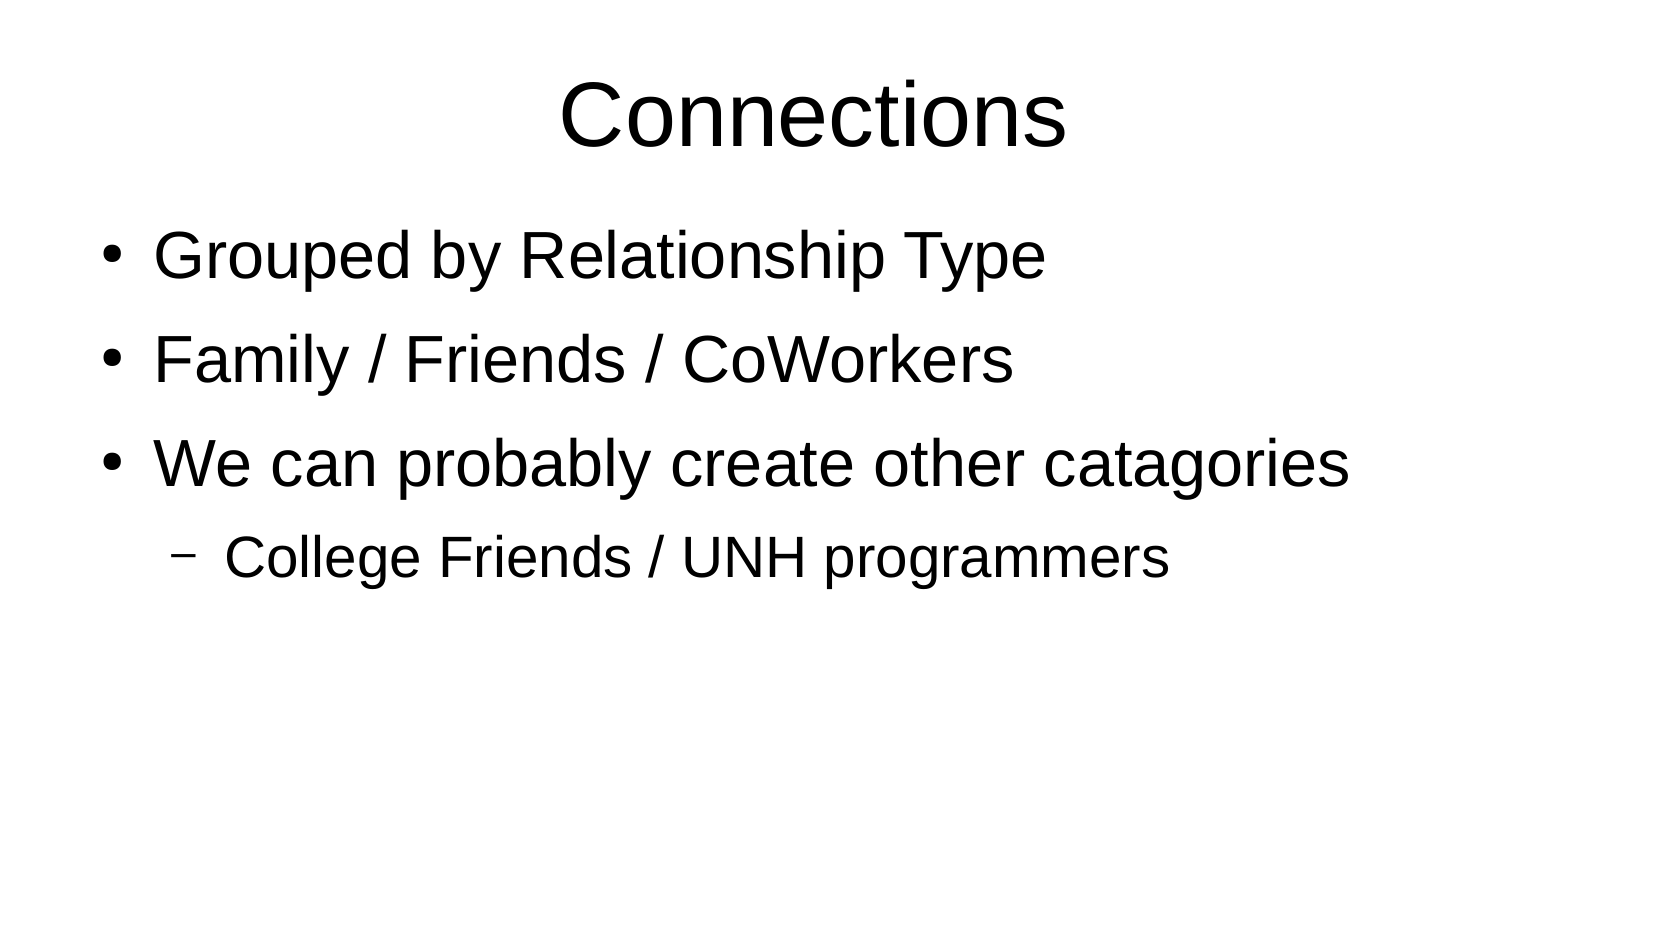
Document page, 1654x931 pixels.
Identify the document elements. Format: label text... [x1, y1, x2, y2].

title Connections [82, 37, 1571, 193]
list Grouped by Relationship Type Family / Friends / CoWorkers We can probably create other catagories College Friends / UNH programmers [82, 217, 1571, 758]
